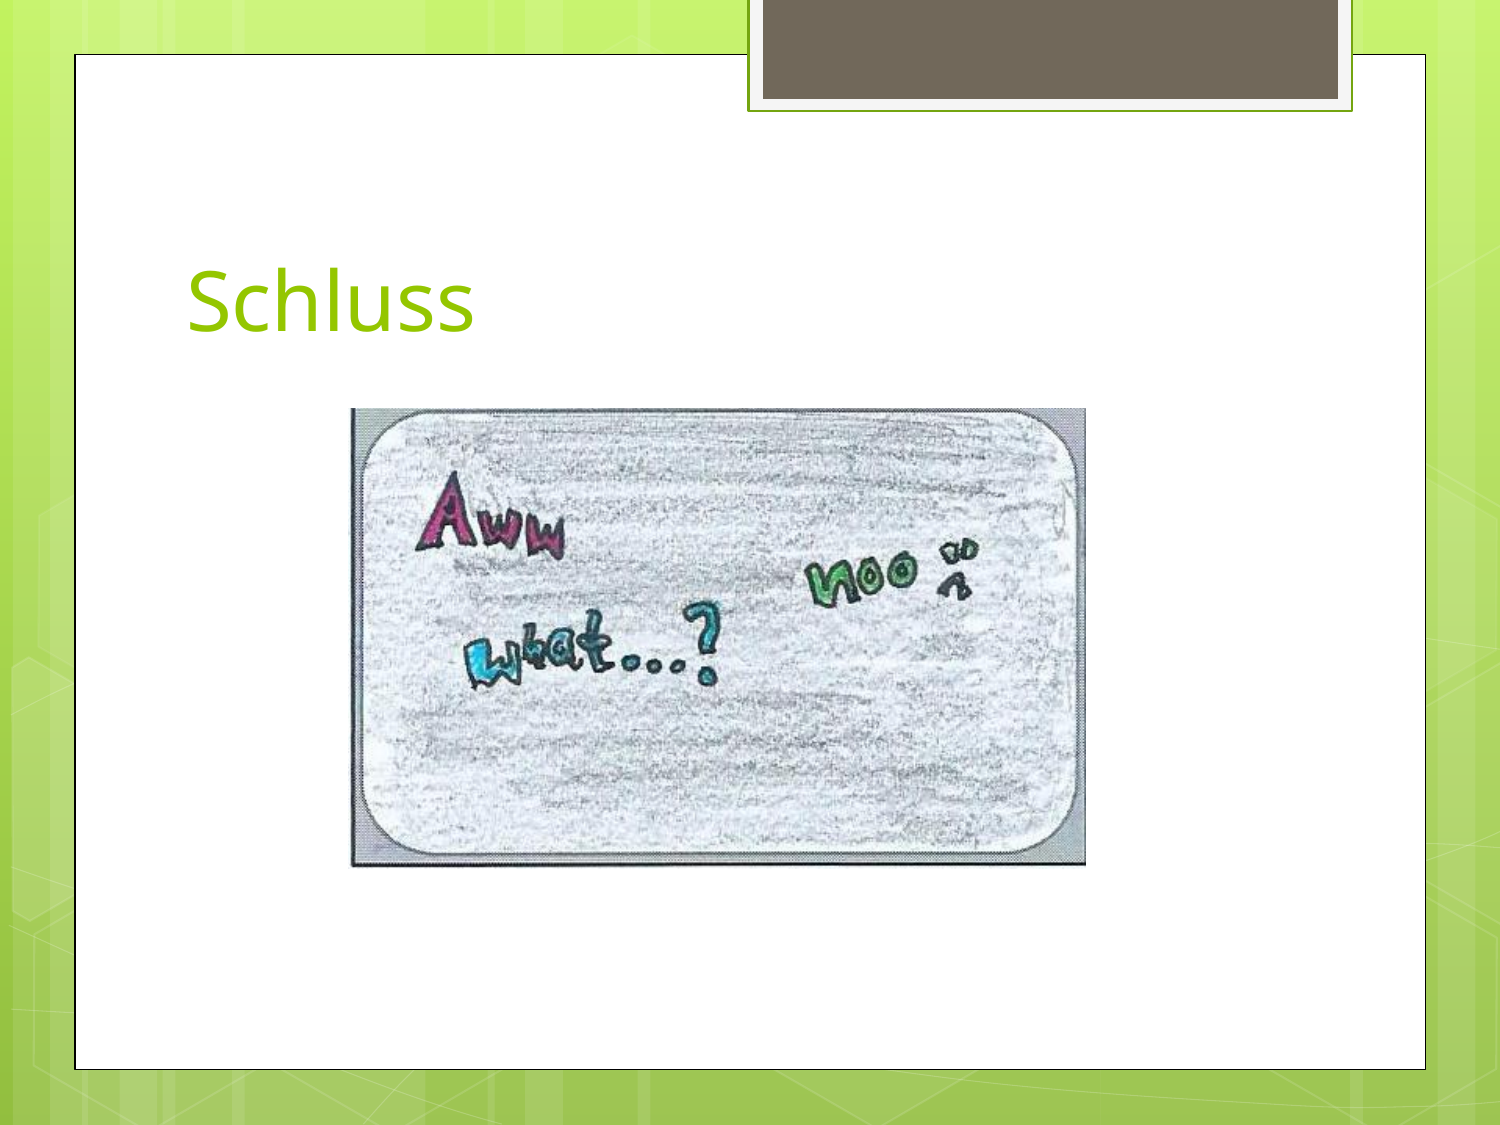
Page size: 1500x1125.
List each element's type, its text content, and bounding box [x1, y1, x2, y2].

picture [348, 408, 1086, 869]
title Schluss [171, 168, 1324, 357]
